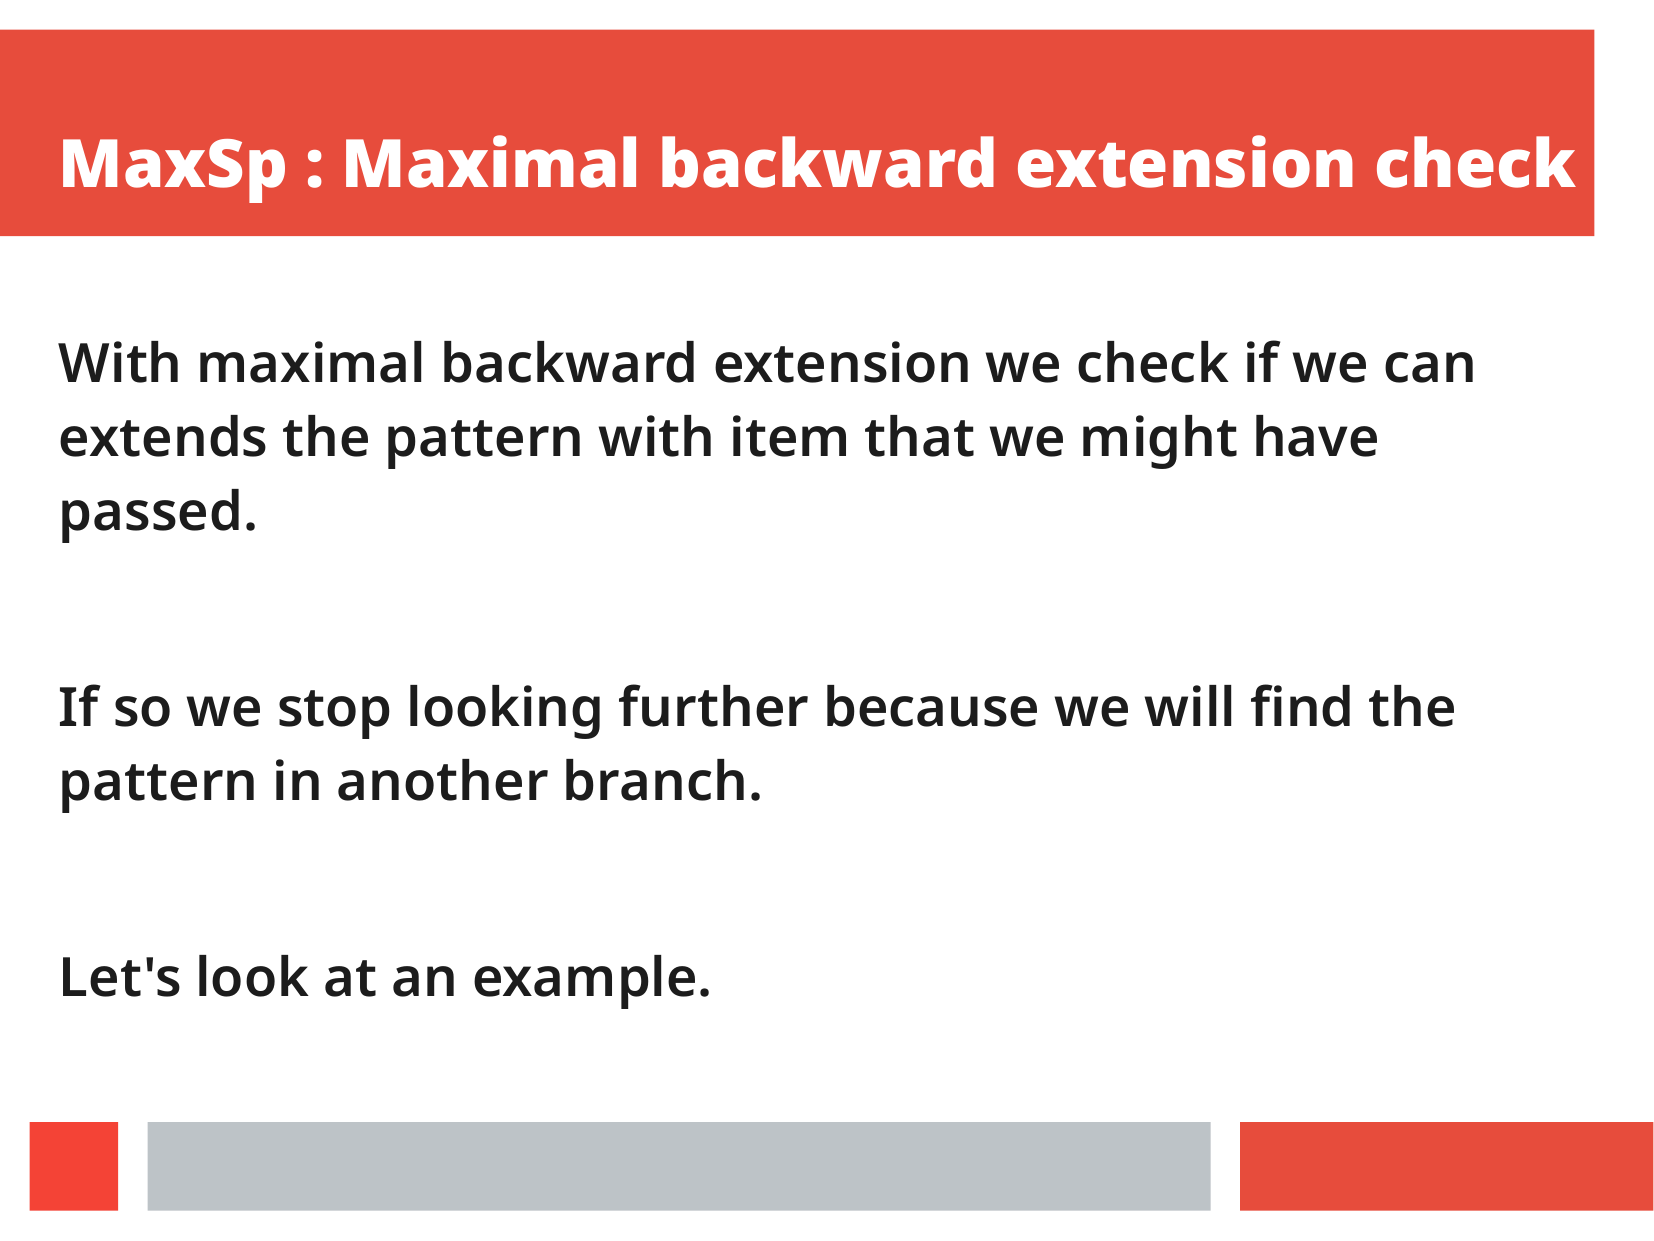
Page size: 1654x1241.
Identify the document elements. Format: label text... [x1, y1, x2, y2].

title MaxSp : Maximal backward extension check [59, 59, 1595, 207]
list With maximal backward extension we check if we can extends the pattern with item that we might have passed. If so we stop looking further because we will find the pattern in another branch. Let's look at an example. [59, 324, 1565, 1093]
